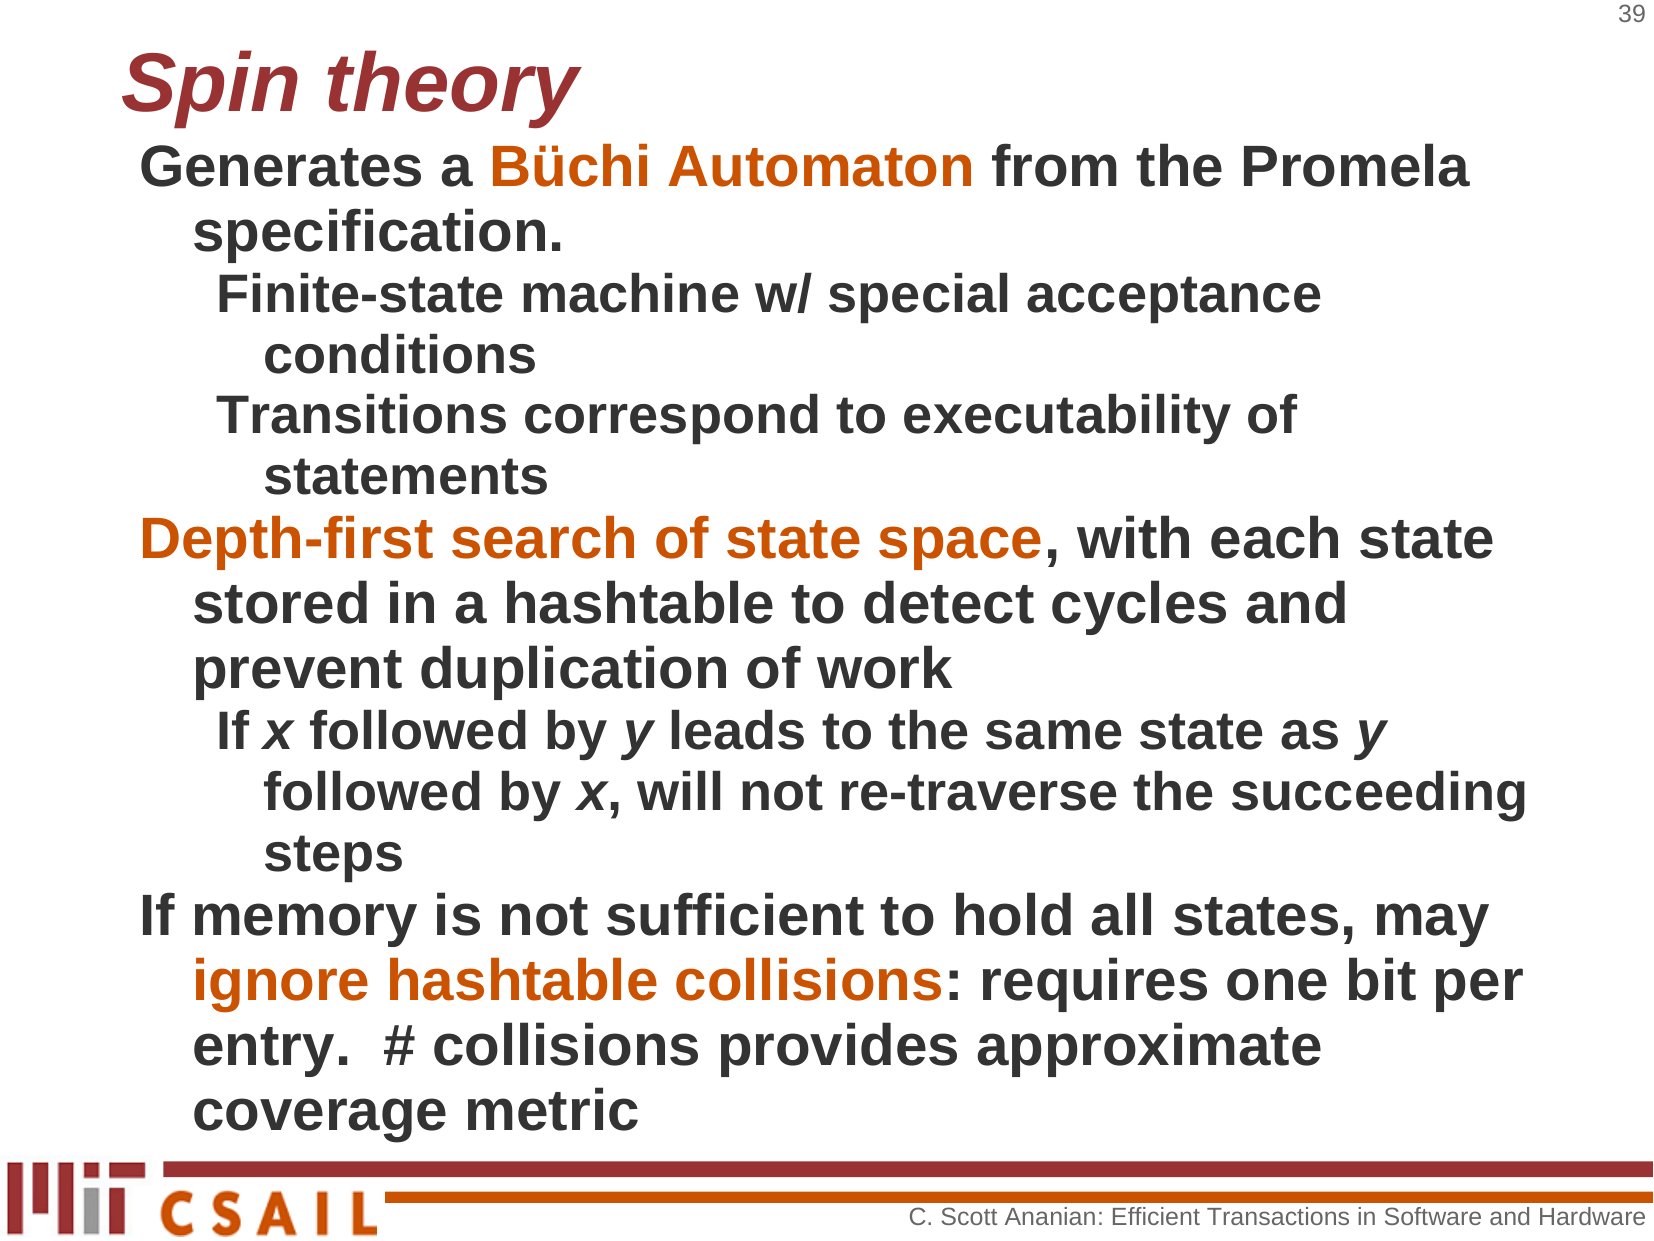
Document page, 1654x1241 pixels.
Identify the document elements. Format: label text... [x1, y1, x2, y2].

list Generates a Büchi Automaton from the Promela specification. Finite-state machine w/ special acceptance conditions Transitions correspond to executability of statements Depth-first search of state space, with each state stored in a hashtable to detect cycles and prevent duplication of work If x followed by y leads to the same state as y followed by x, will not re-traverse the succeeding steps If memory is not sufficient to hold all states, may ignore hashtable collisions: requires one bit per entry. # collisions provides approximate coverage metric [121, 133, 1561, 1143]
picture [0, 1155, 377, 1237]
title Spin theory [121, 26, 1534, 133]
